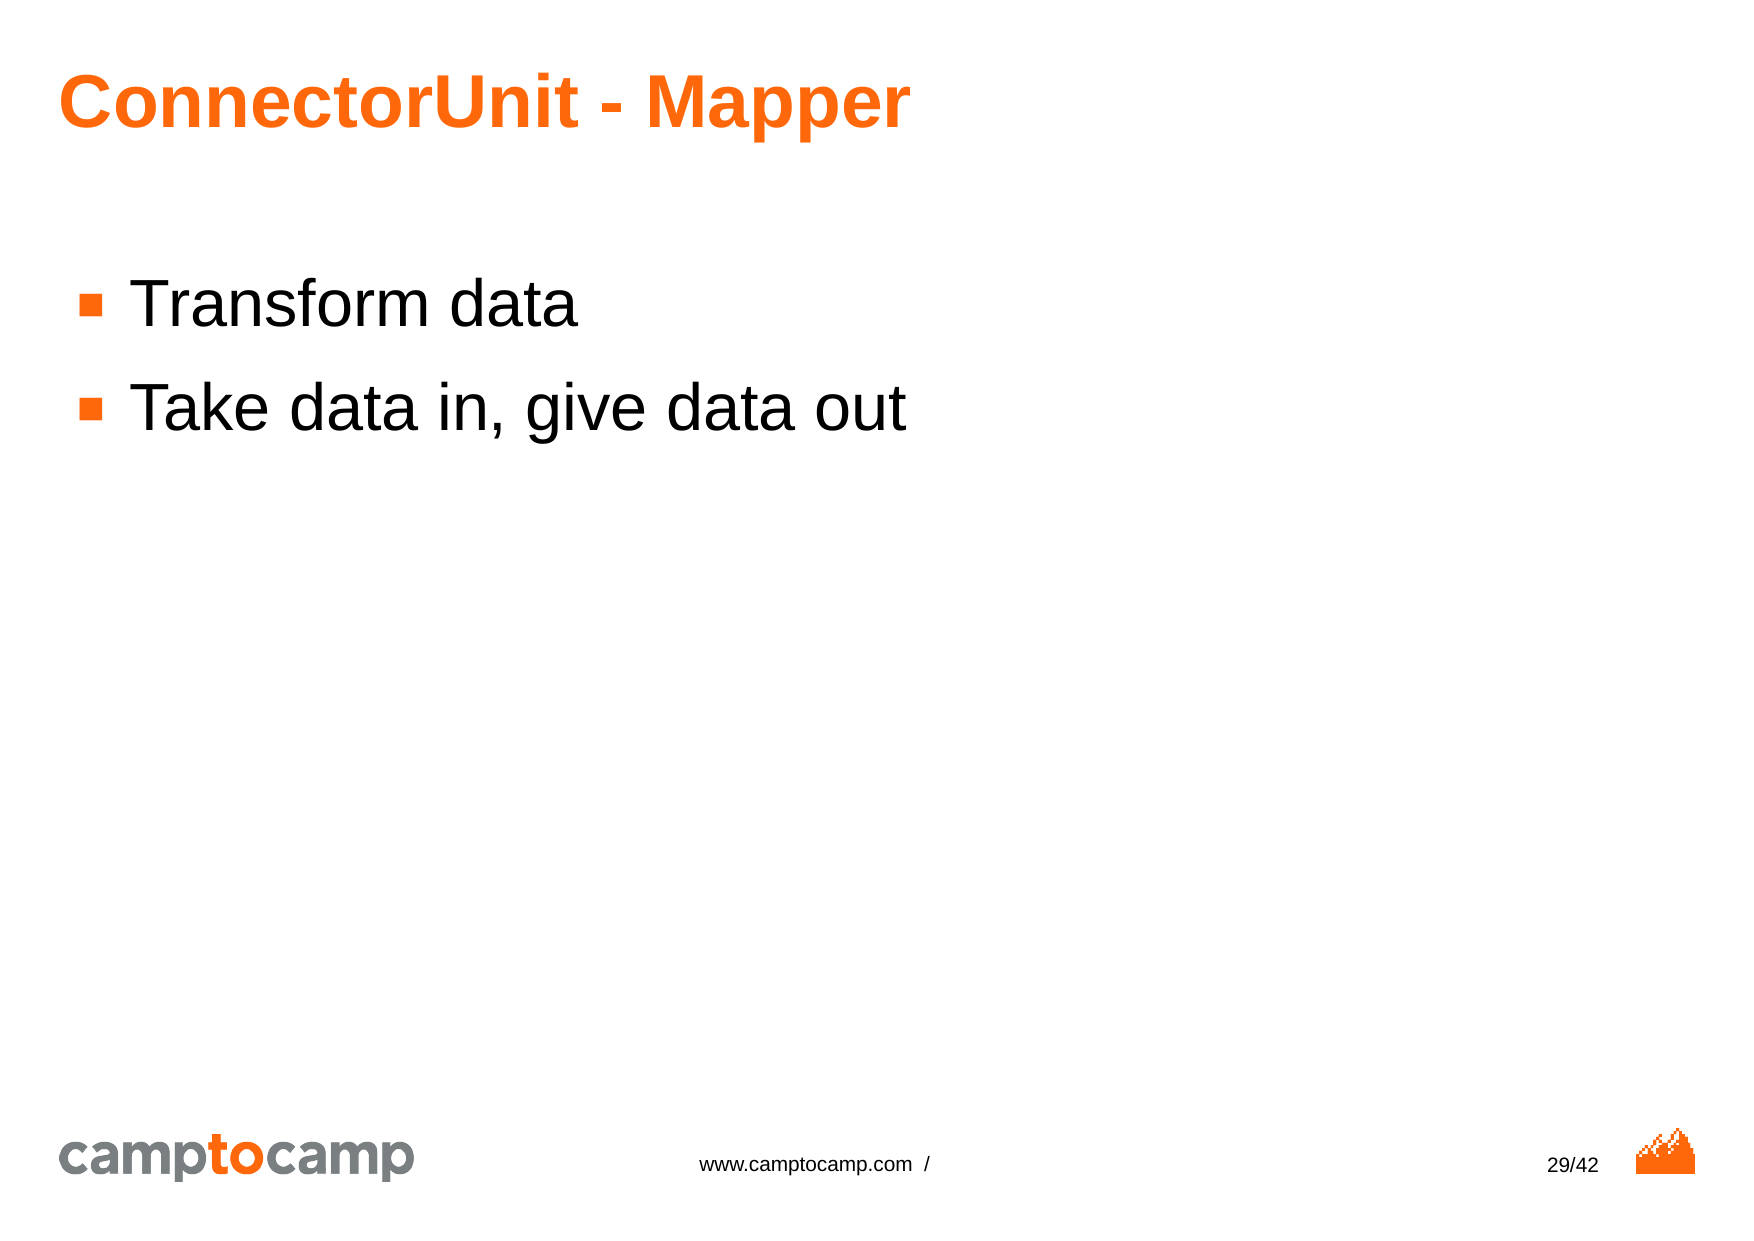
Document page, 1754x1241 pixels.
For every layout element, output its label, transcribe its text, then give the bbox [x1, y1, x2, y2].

title ConnectorUnit - Mapper [59, 59, 1695, 247]
picture [59, 1134, 414, 1182]
picture [1636, 1128, 1695, 1174]
list Transform data Take data in, give data out [59, 265, 1696, 917]
